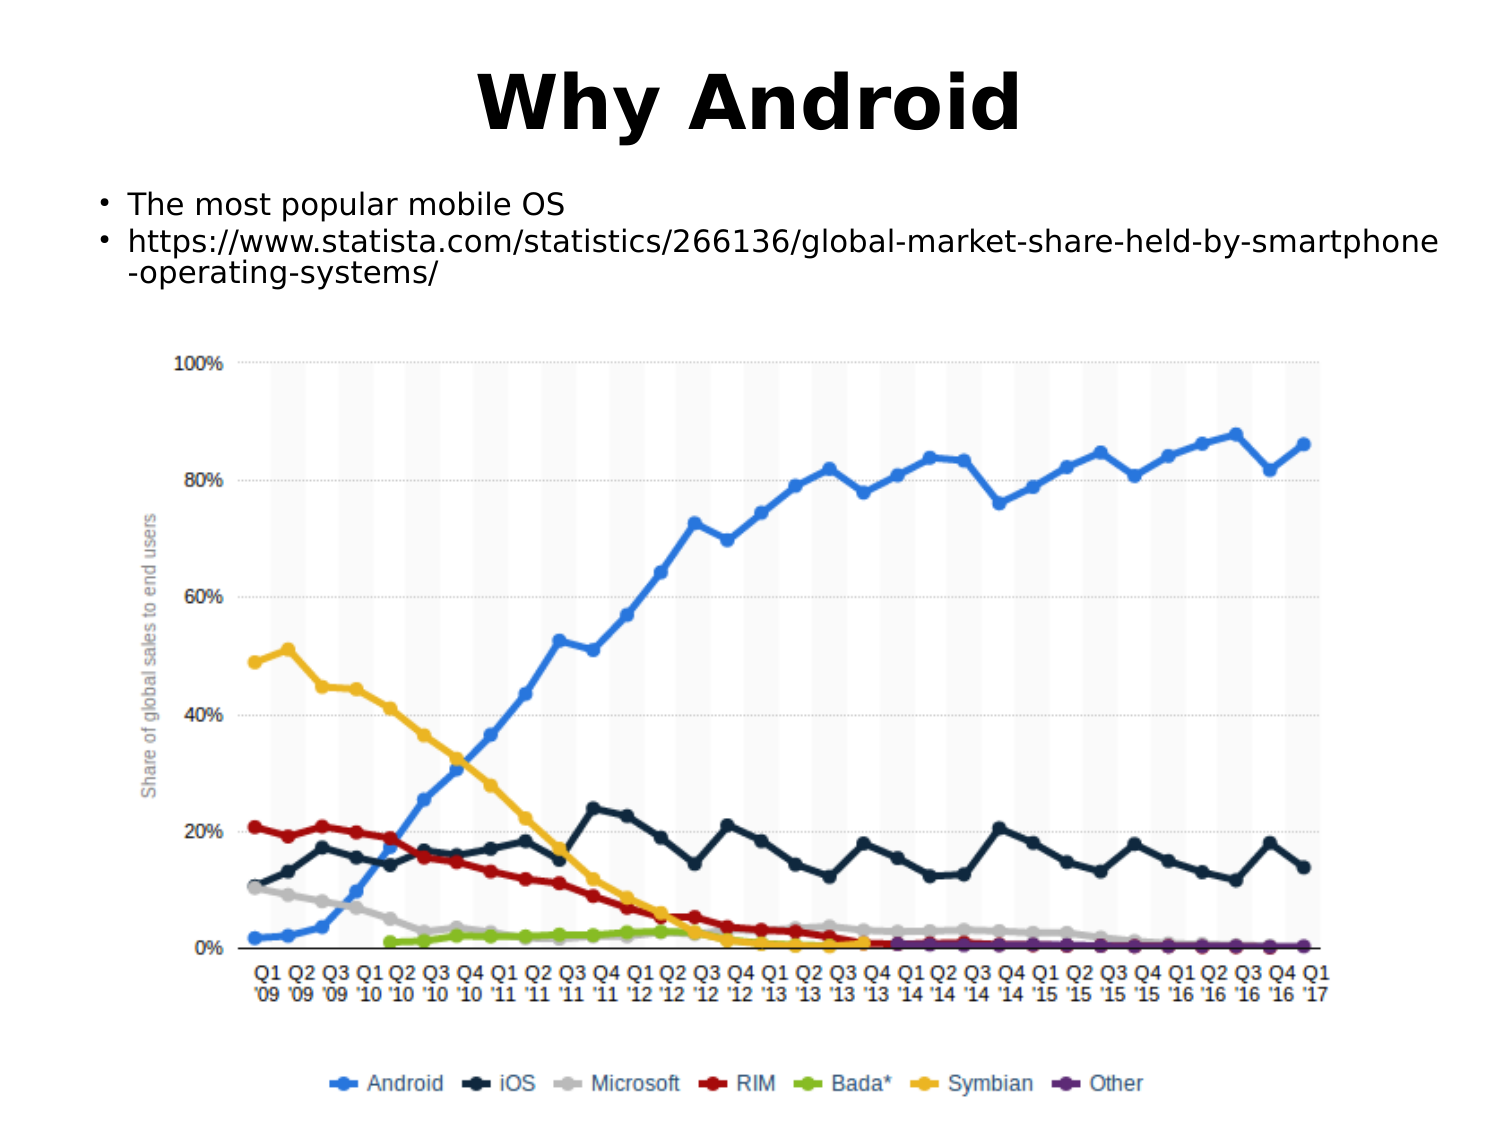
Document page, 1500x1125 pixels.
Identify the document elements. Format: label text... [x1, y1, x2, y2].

picture [129, 342, 1339, 1120]
title Why Android [75, 45, 1426, 154]
list The most popular mobile OS https://www.statista.com/statistics/266136/global-market-share-held-by-smartphone-operating-systems/ [75, 177, 1453, 343]
